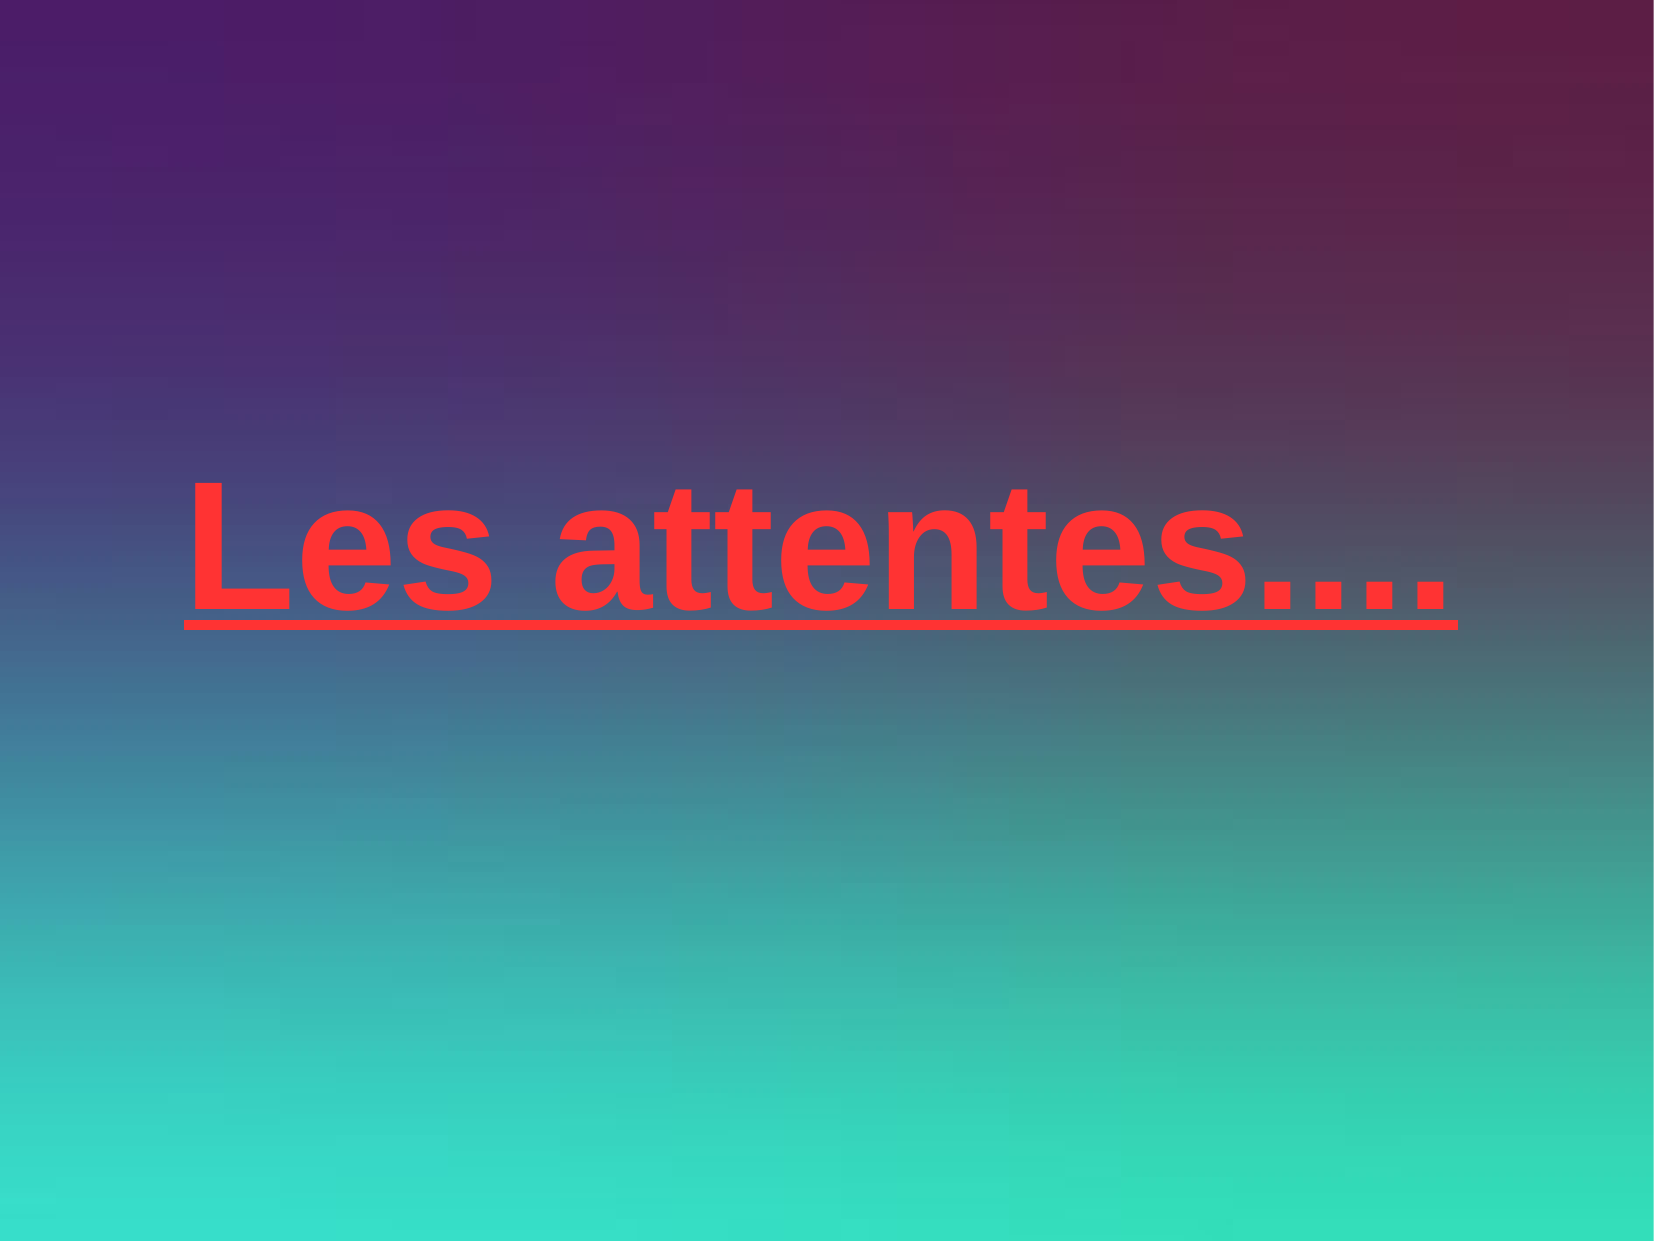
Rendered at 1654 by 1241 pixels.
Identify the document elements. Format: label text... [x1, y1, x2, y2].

picture [0, 0, 1654, 1241]
title Les attentes.... [76, 442, 1565, 650]
